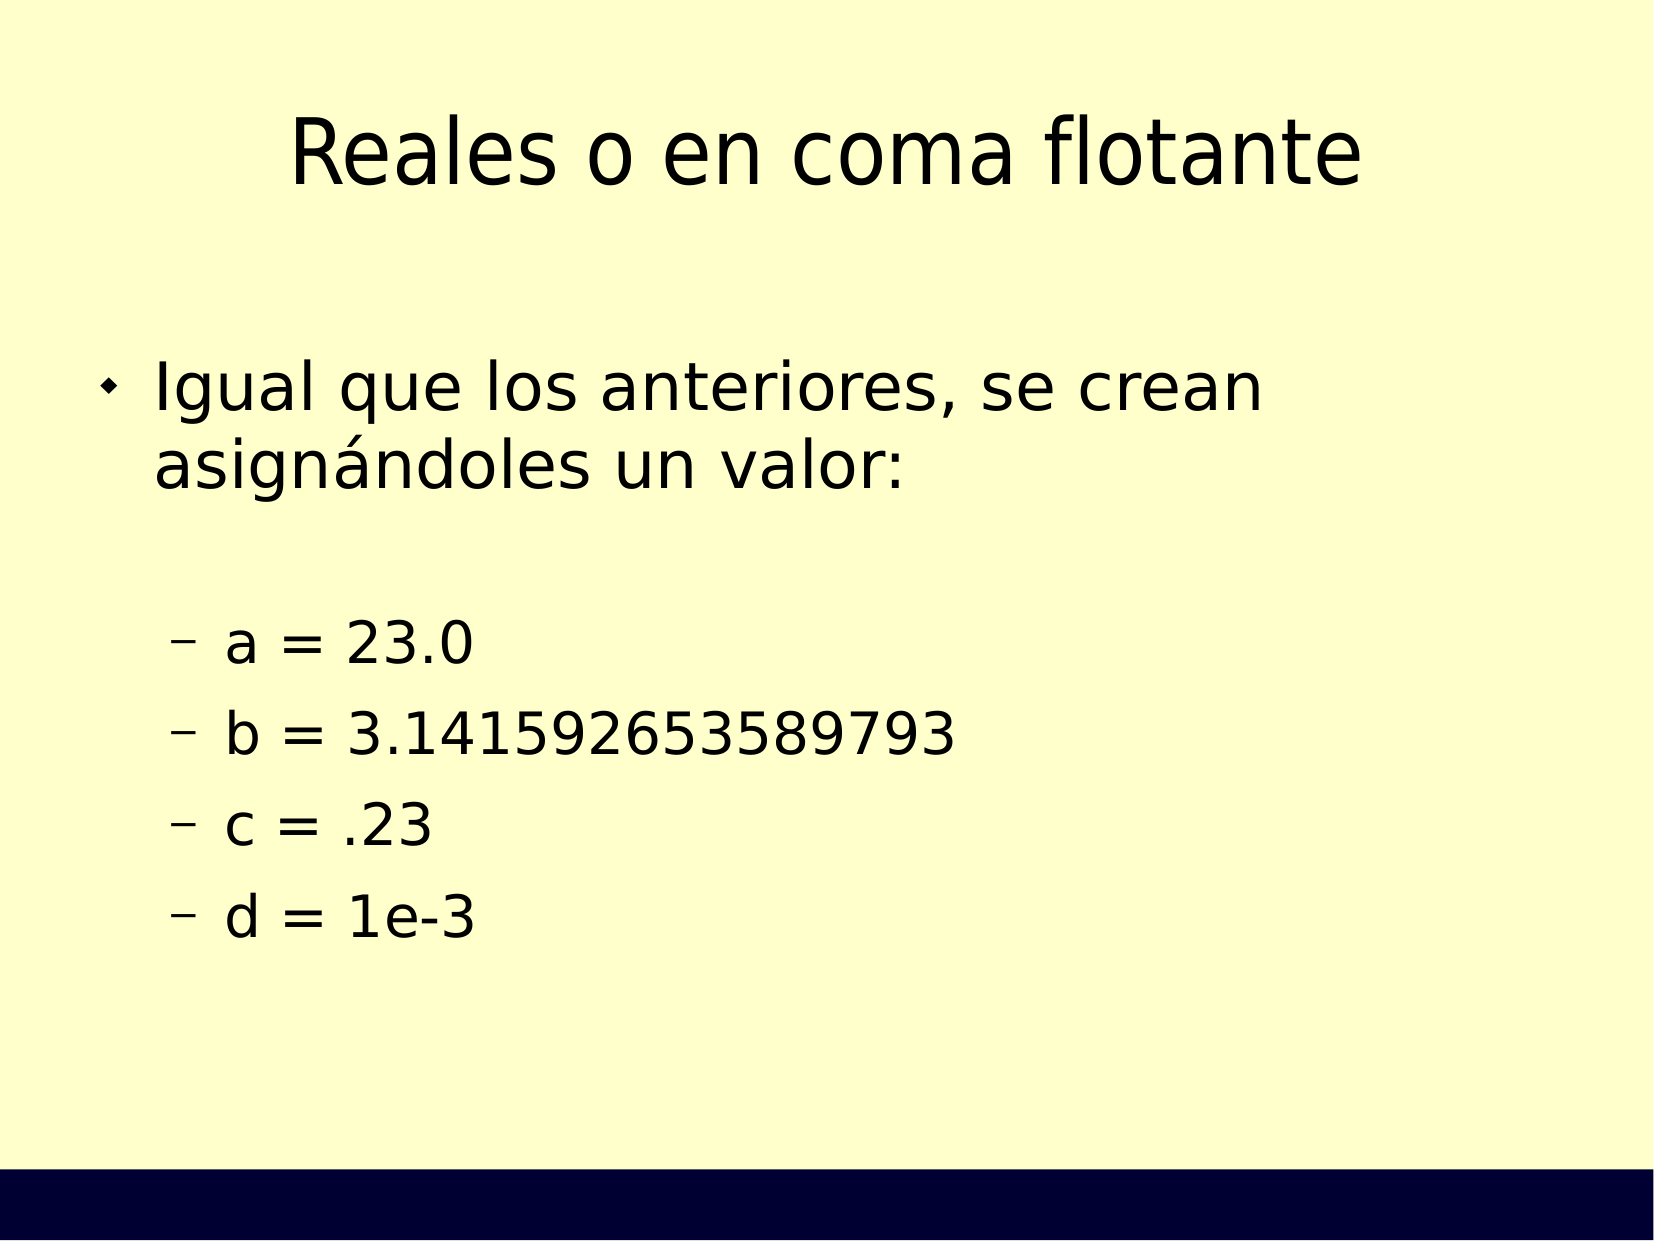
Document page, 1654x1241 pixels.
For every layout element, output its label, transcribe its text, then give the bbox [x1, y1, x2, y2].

title Reales o en coma flotante [82, 49, 1571, 257]
list Igual que los anteriores, se crean asignándoles un valor: a = 23.0 b = 3.141592653589793 c = .23 d = 1e-3 [82, 290, 1538, 1010]
